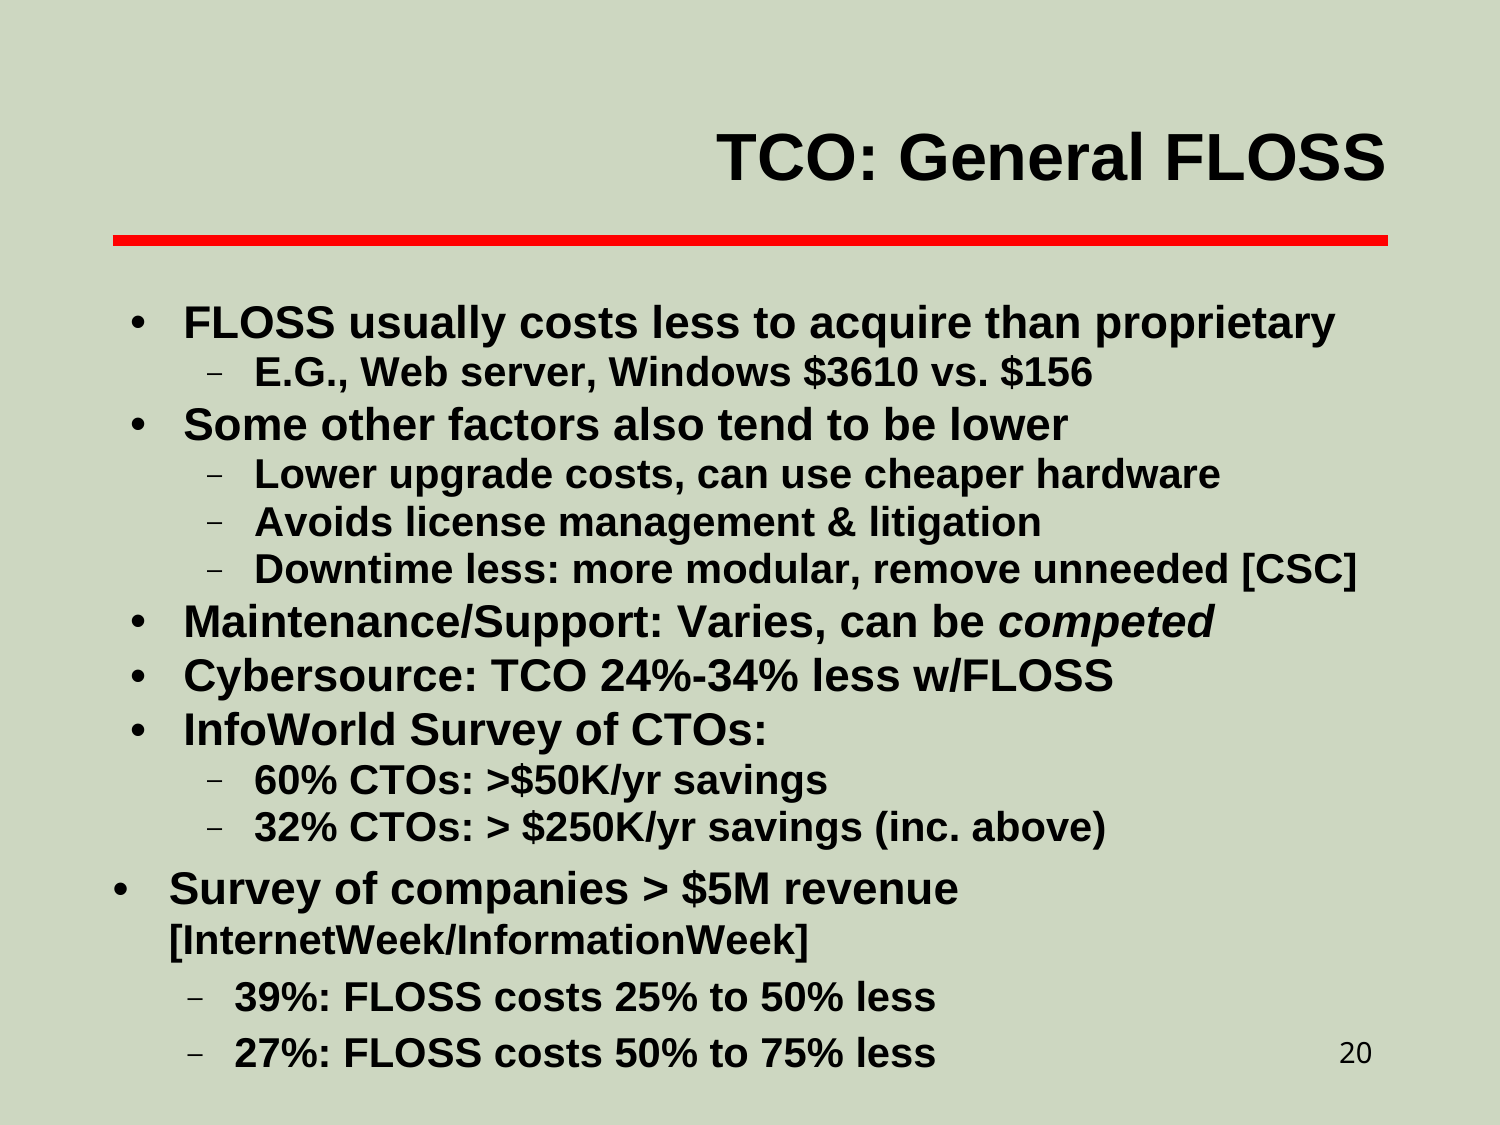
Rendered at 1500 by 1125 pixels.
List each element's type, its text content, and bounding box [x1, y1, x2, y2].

list FLOSS usually costs less to acquire than proprietary E.G., Web server, Windows $3610 vs. $156 Some other factors also tend to be lower Lower upgrade costs, can use cheaper hardware Avoids license management & litigation Downtime less: more modular, remove unneeded [CSC] Maintenance/Support: Varies, can be competed Cybersource: TCO 24%-34% less w/FLOSS InfoWorld Survey of CTOs: 60% CTOs: >$50K/yr savings 32% CTOs: > $250K/yr savings (inc. above) Survey of companies > $5M revenue [InternetWeek/InformationWeek] 39%: FLOSS costs 25% to 50% less 27%: FLOSS costs 50% to 75% less [112, 299, 1388, 1095]
title TCO: General FLOSS [337, 85, 1388, 224]
